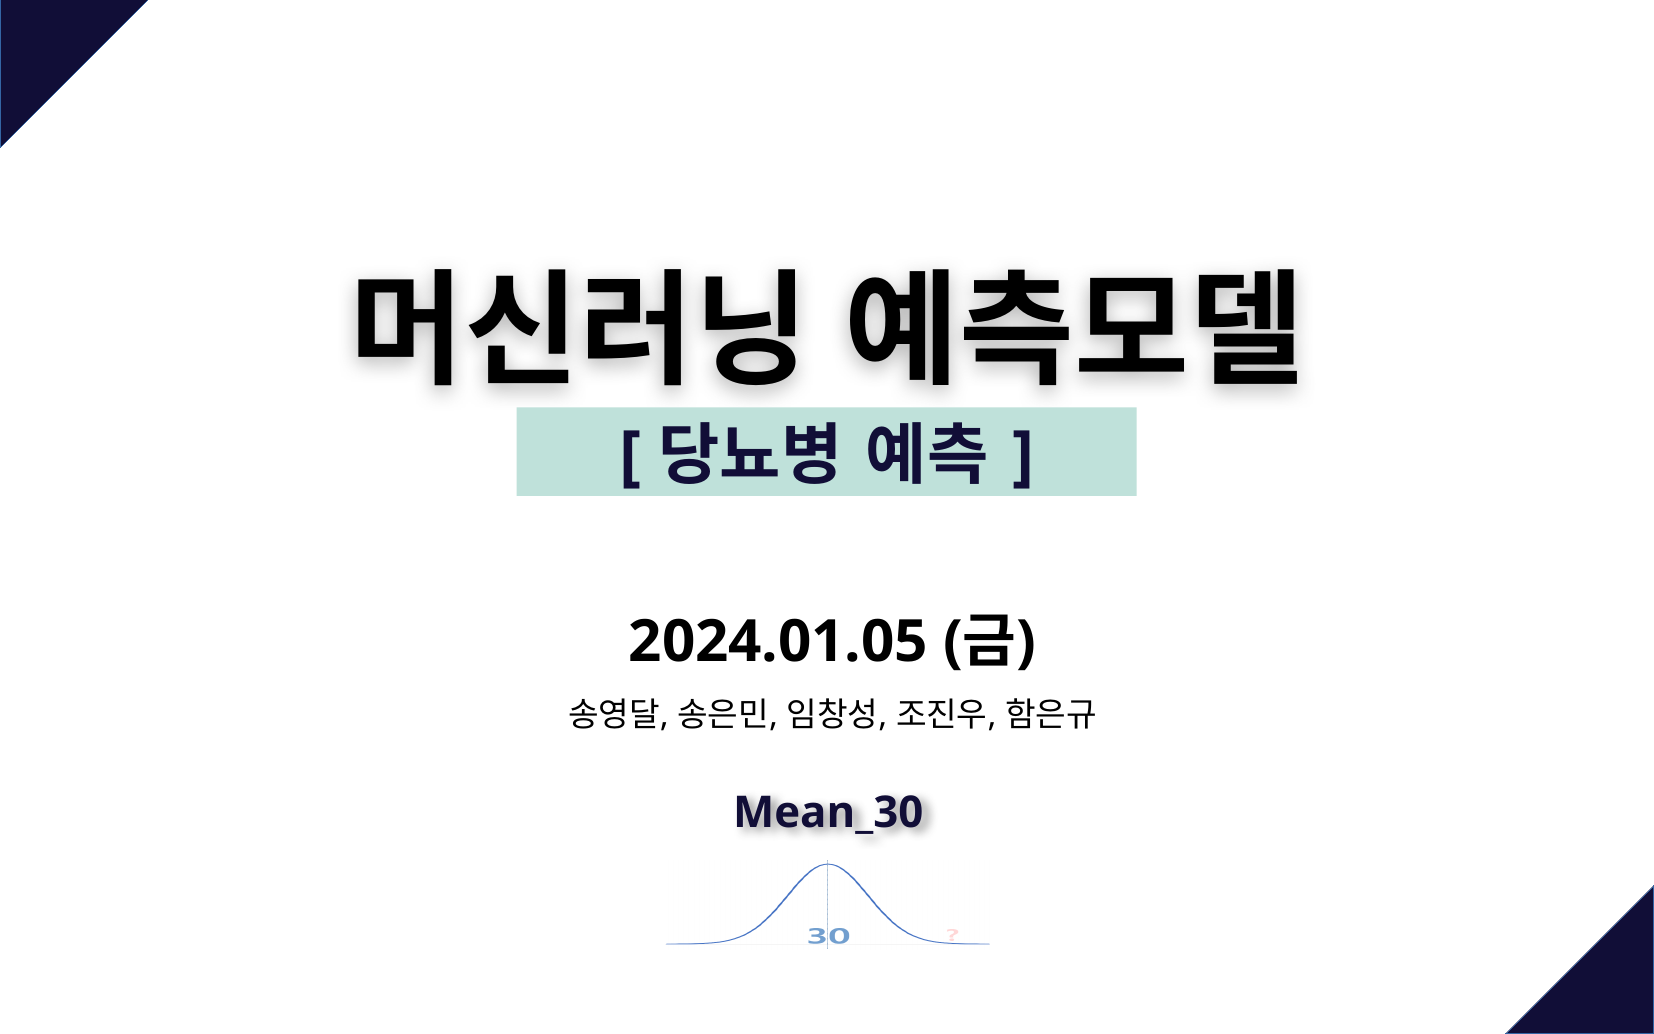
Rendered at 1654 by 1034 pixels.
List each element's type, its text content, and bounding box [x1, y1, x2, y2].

subtitle 2024.01.05 (금) 송영달, 송은민, 임창성, 조진우, 함은규 [88, 596, 1577, 741]
picture [663, 860, 990, 950]
title 머신러닝 예측모델 [82, 263, 1571, 386]
text_box Mean_30 [683, 773, 974, 847]
text_box [ 당뇨병 예측 ] [516, 407, 1137, 496]
